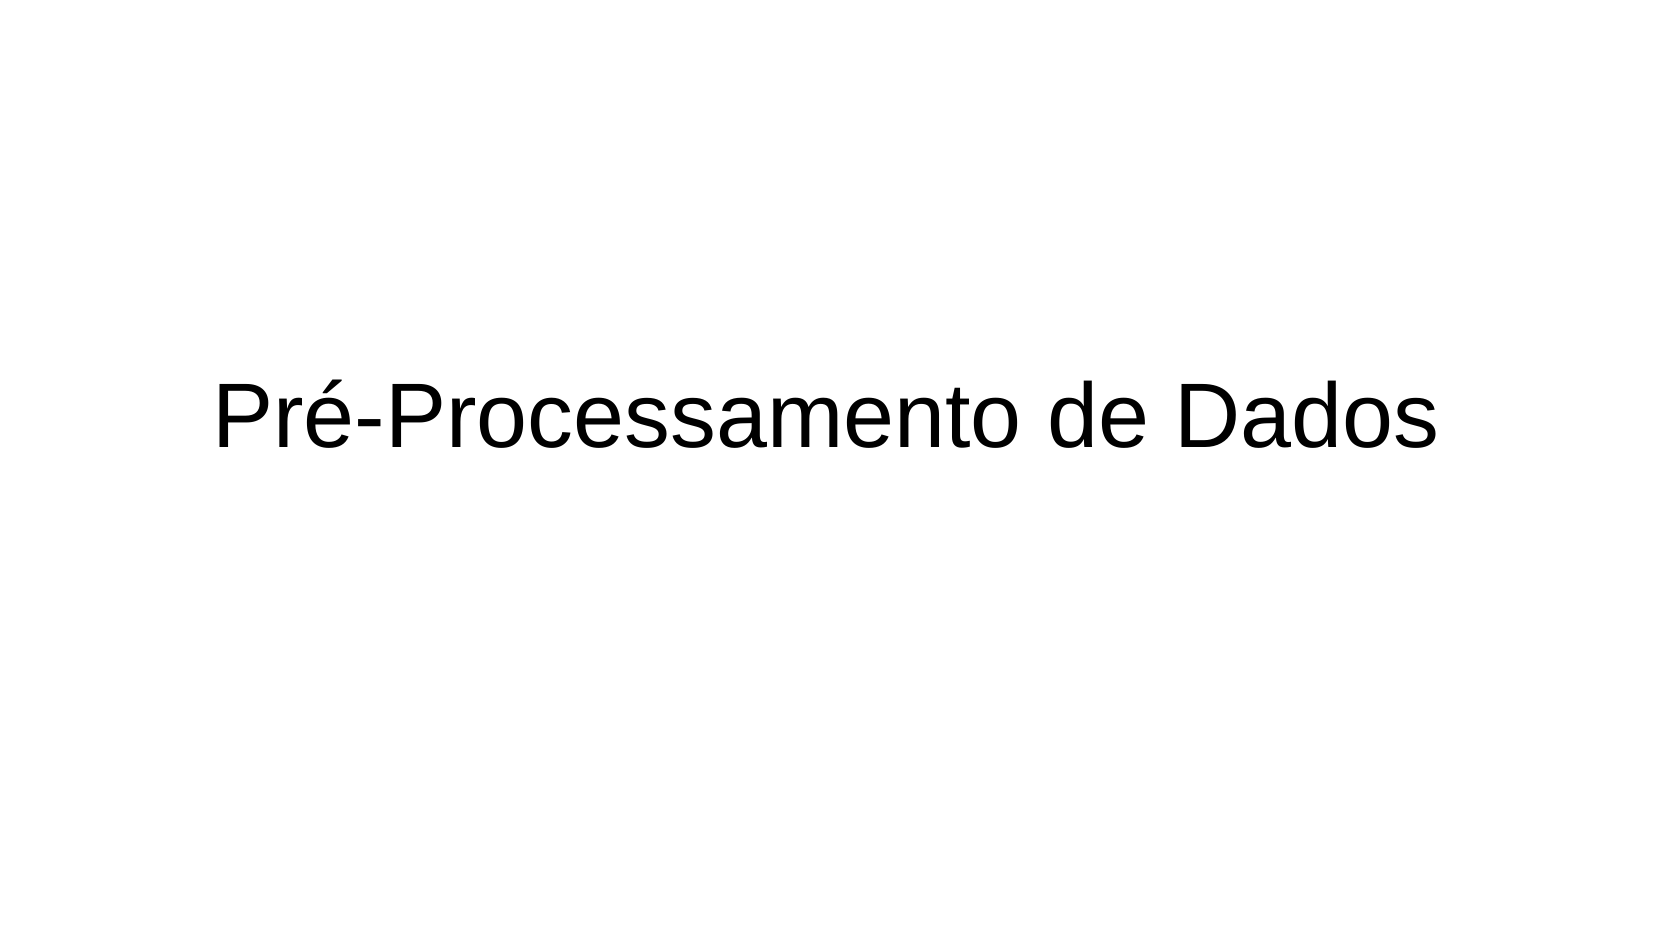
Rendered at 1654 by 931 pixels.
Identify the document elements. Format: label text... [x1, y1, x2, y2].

title Pré-Processamento de Dados [82, 338, 1571, 494]
